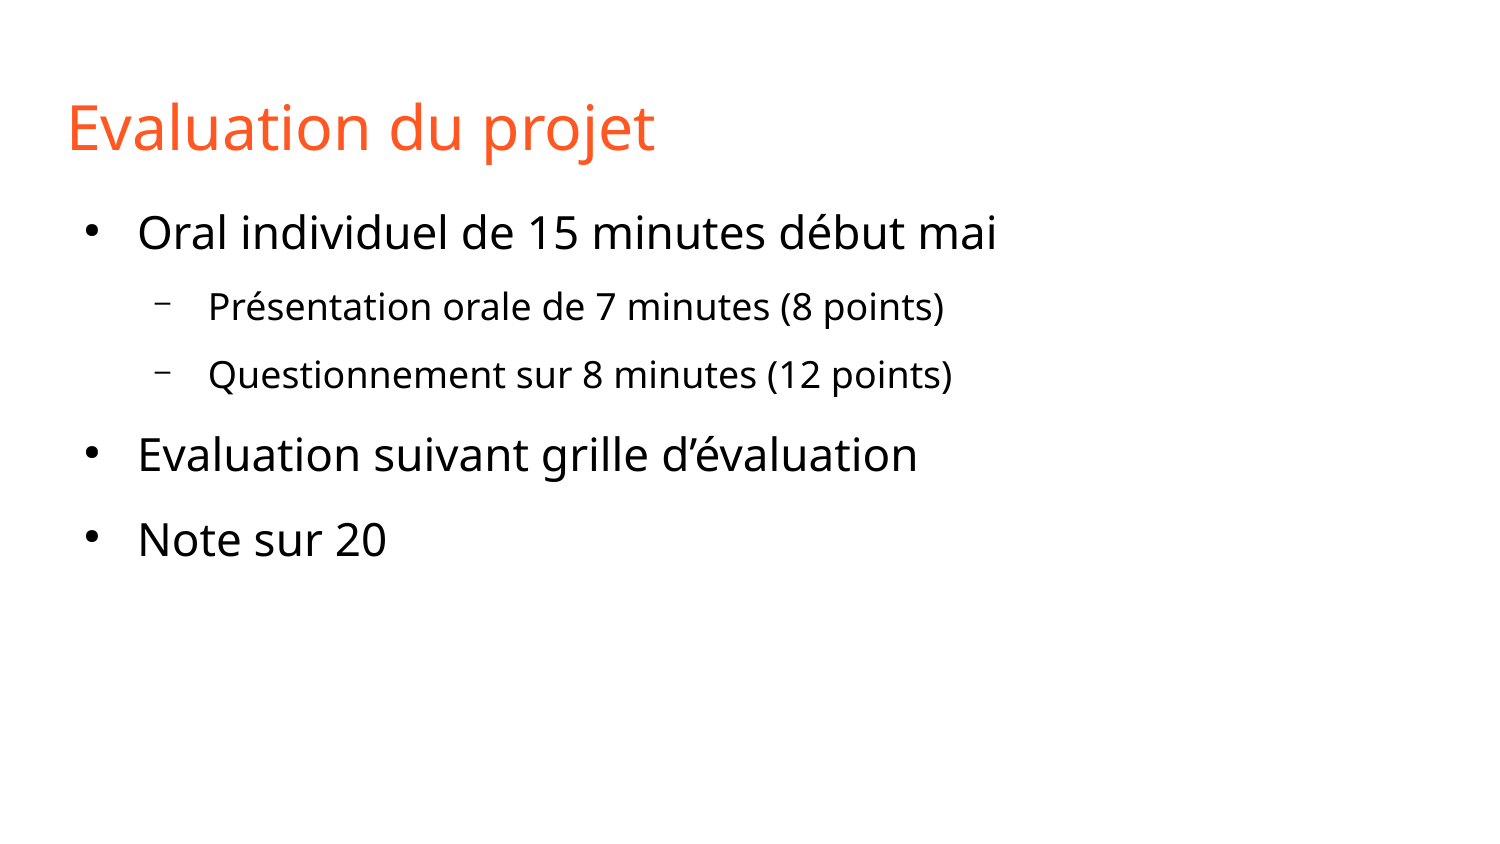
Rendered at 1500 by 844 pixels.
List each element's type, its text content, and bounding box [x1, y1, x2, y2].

list Oral individuel de 15 minutes début mai Présentation orale de 7 minutes (8 points) Questionnement sur 8 minutes (12 points) Evaluation suivant grille d’évaluation Note sur 20 [51, 189, 1449, 750]
title Evaluation du projet [51, 72, 1449, 167]
